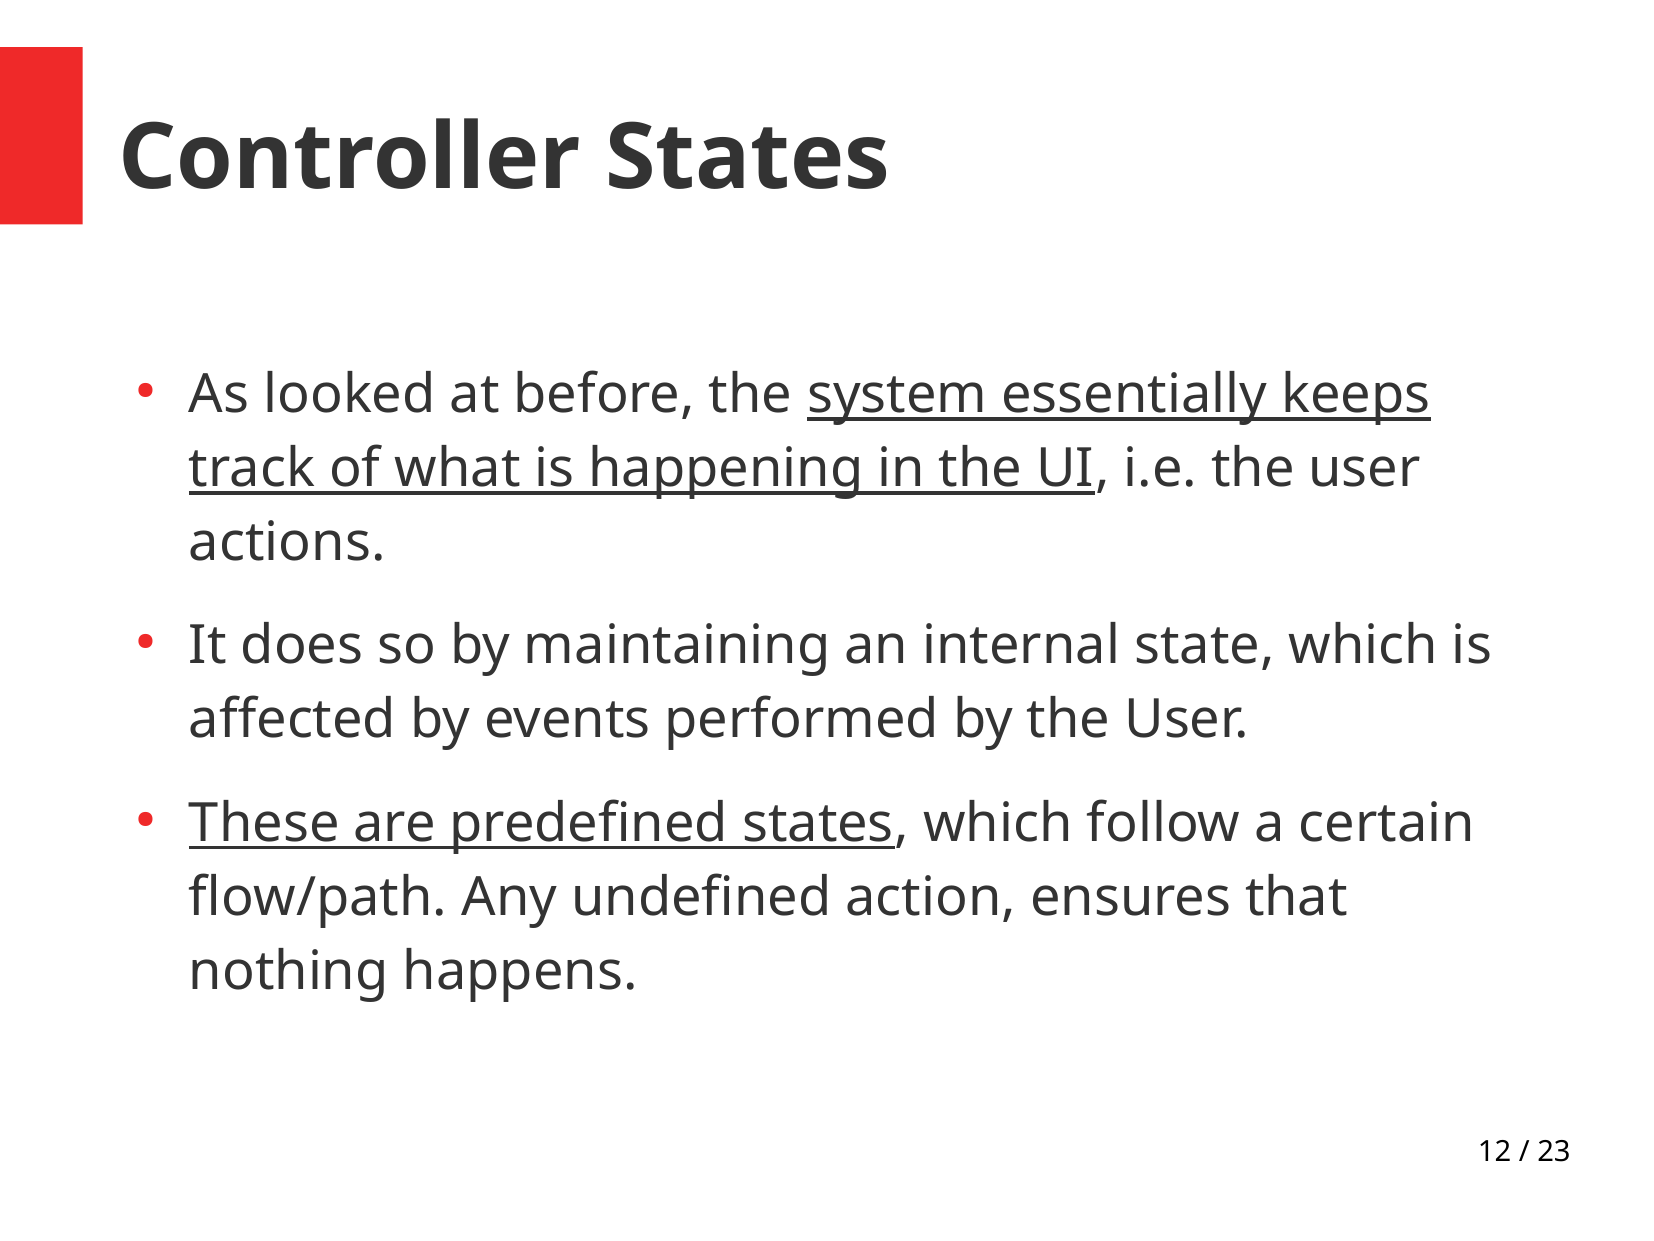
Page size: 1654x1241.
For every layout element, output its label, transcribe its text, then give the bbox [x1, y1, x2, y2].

title Controller States [118, 49, 1571, 257]
list As looked at before, the system essentially keeps track of what is happening in the UI, i.e. the user actions. It does so by maintaining an internal state, which is affected by events performed by the User. These are predefined states, which follow a certain flow/path. Any undefined action, ensures that nothing happens. [118, 354, 1536, 1074]
